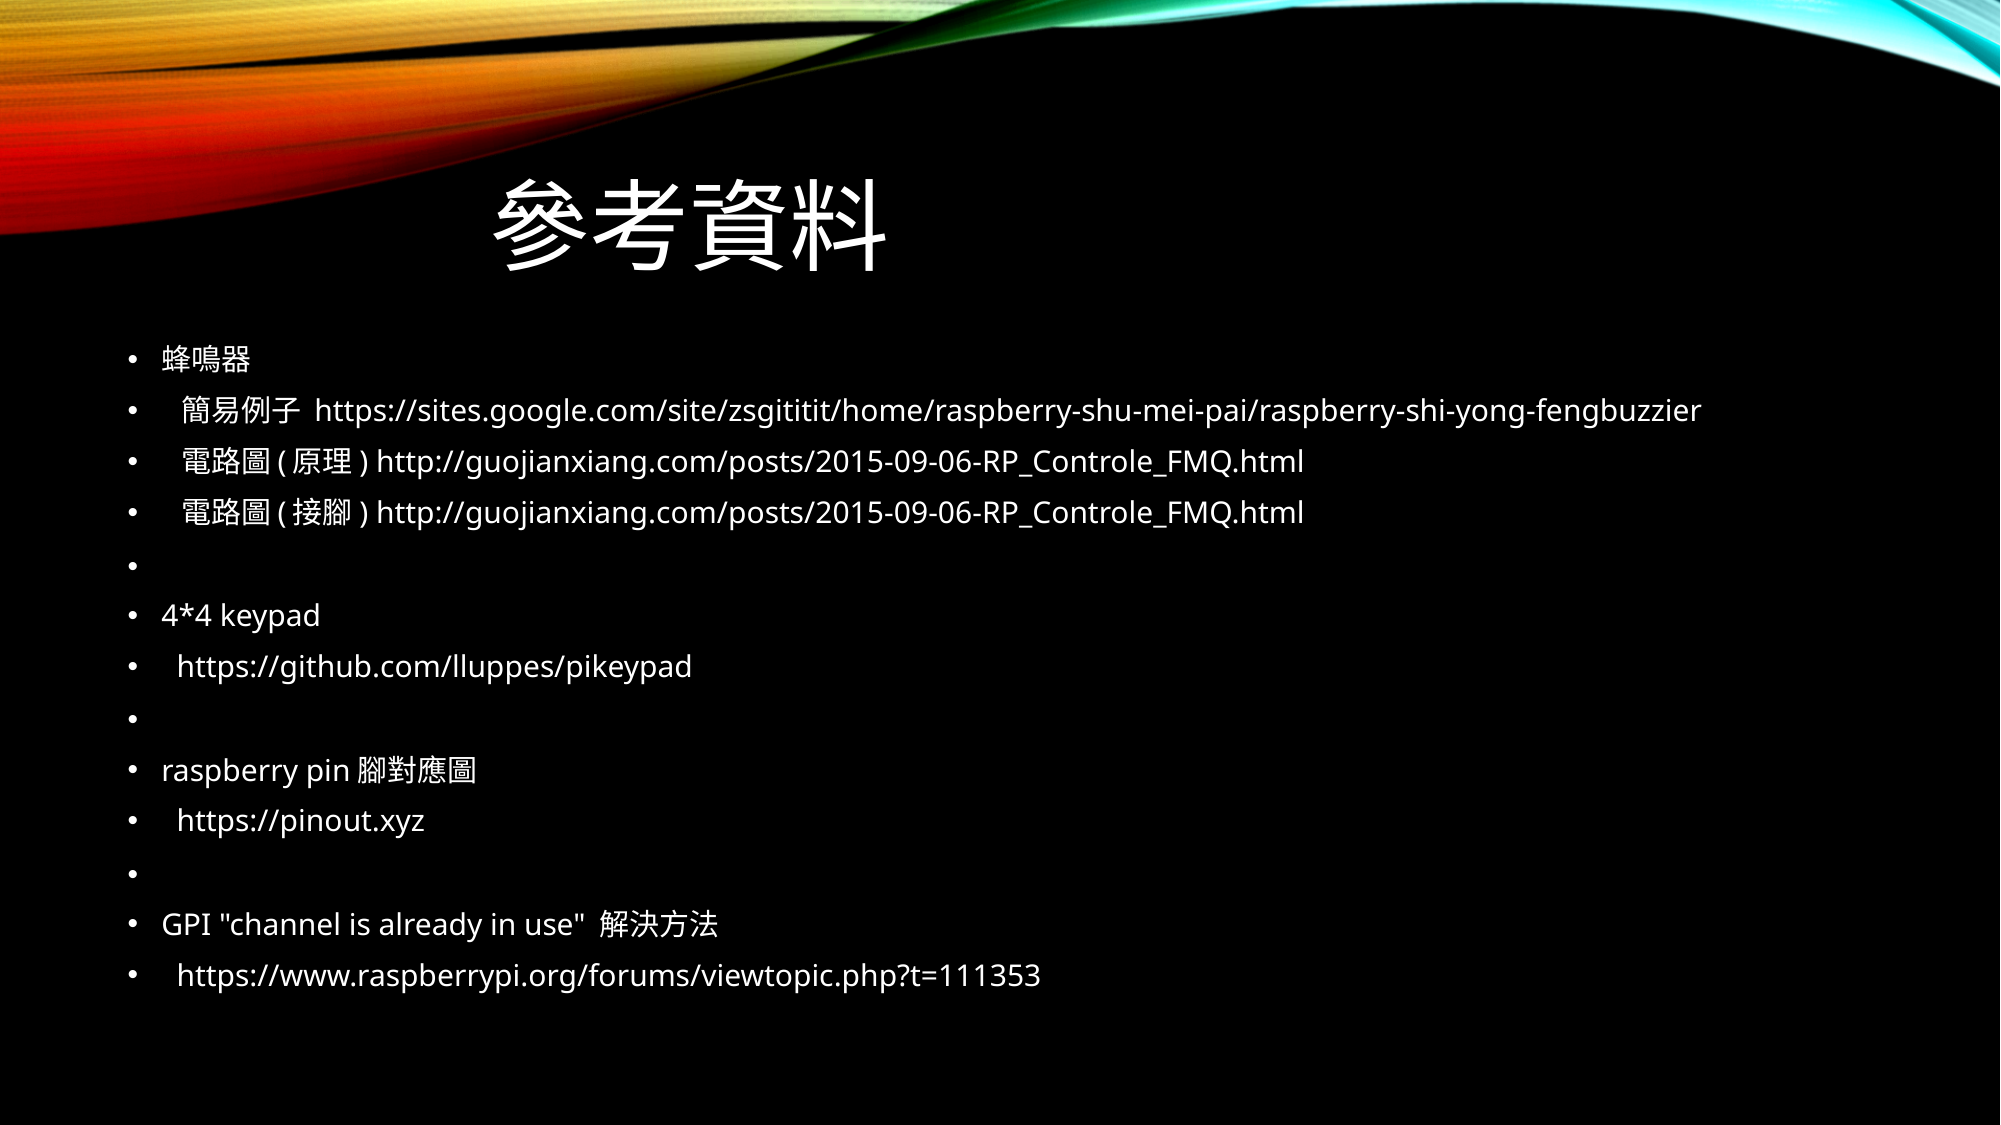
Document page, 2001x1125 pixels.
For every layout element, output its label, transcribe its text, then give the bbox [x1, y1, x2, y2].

list 蜂鳴器 簡易例子 https://sites.google.com/site/zsgititit/home/raspberry-shu-mei-pai/raspberry-shi-yong-fengbuzzier 電路圖(原理) http://guojianxiang.com/posts/2015-09-06-RP_Controle_FMQ.html 電路圖(接腳) http://guojianxiang.com/posts/2015-09-06-RP_Controle_FMQ.html 4*4 keypad https://github.com/lluppes/pikeypad raspberry pin腳對應圖 https://pinout.xyz GPI "channel is already in use" 解決方法 https://www.raspberrypi.org/forums/viewtopic.php?t=111353 [112, 337, 1888, 1007]
title 參考資料 [474, 125, 1888, 337]
